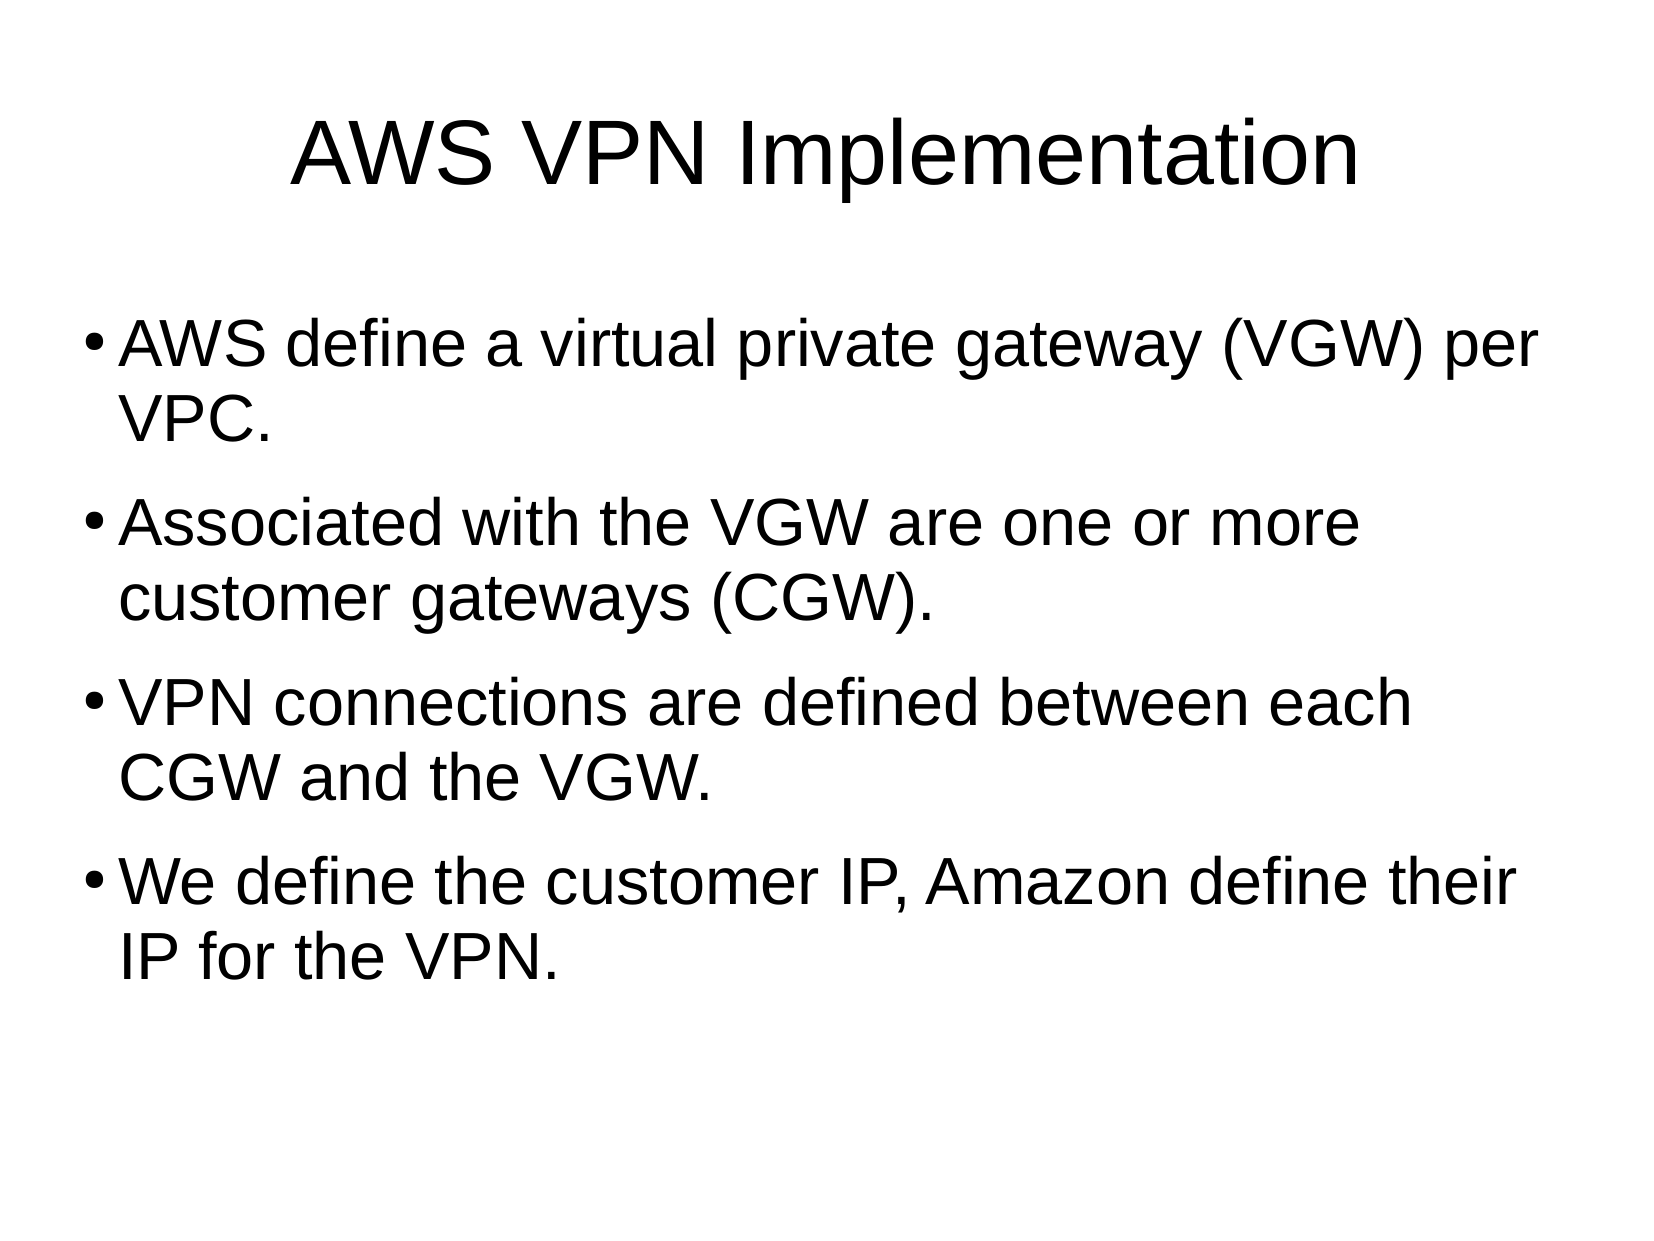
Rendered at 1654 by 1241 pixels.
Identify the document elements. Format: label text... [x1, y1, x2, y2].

title AWS VPN Implementation [82, 49, 1571, 257]
subtitle AWS define a virtual private gateway (VGW) per VPC. Associated with the VGW are one or more customer gateways (CGW). VPN connections are defined between each CGW and the VGW. We define the customer IP, Amazon define their IP for the VPN. [82, 290, 1571, 1010]
